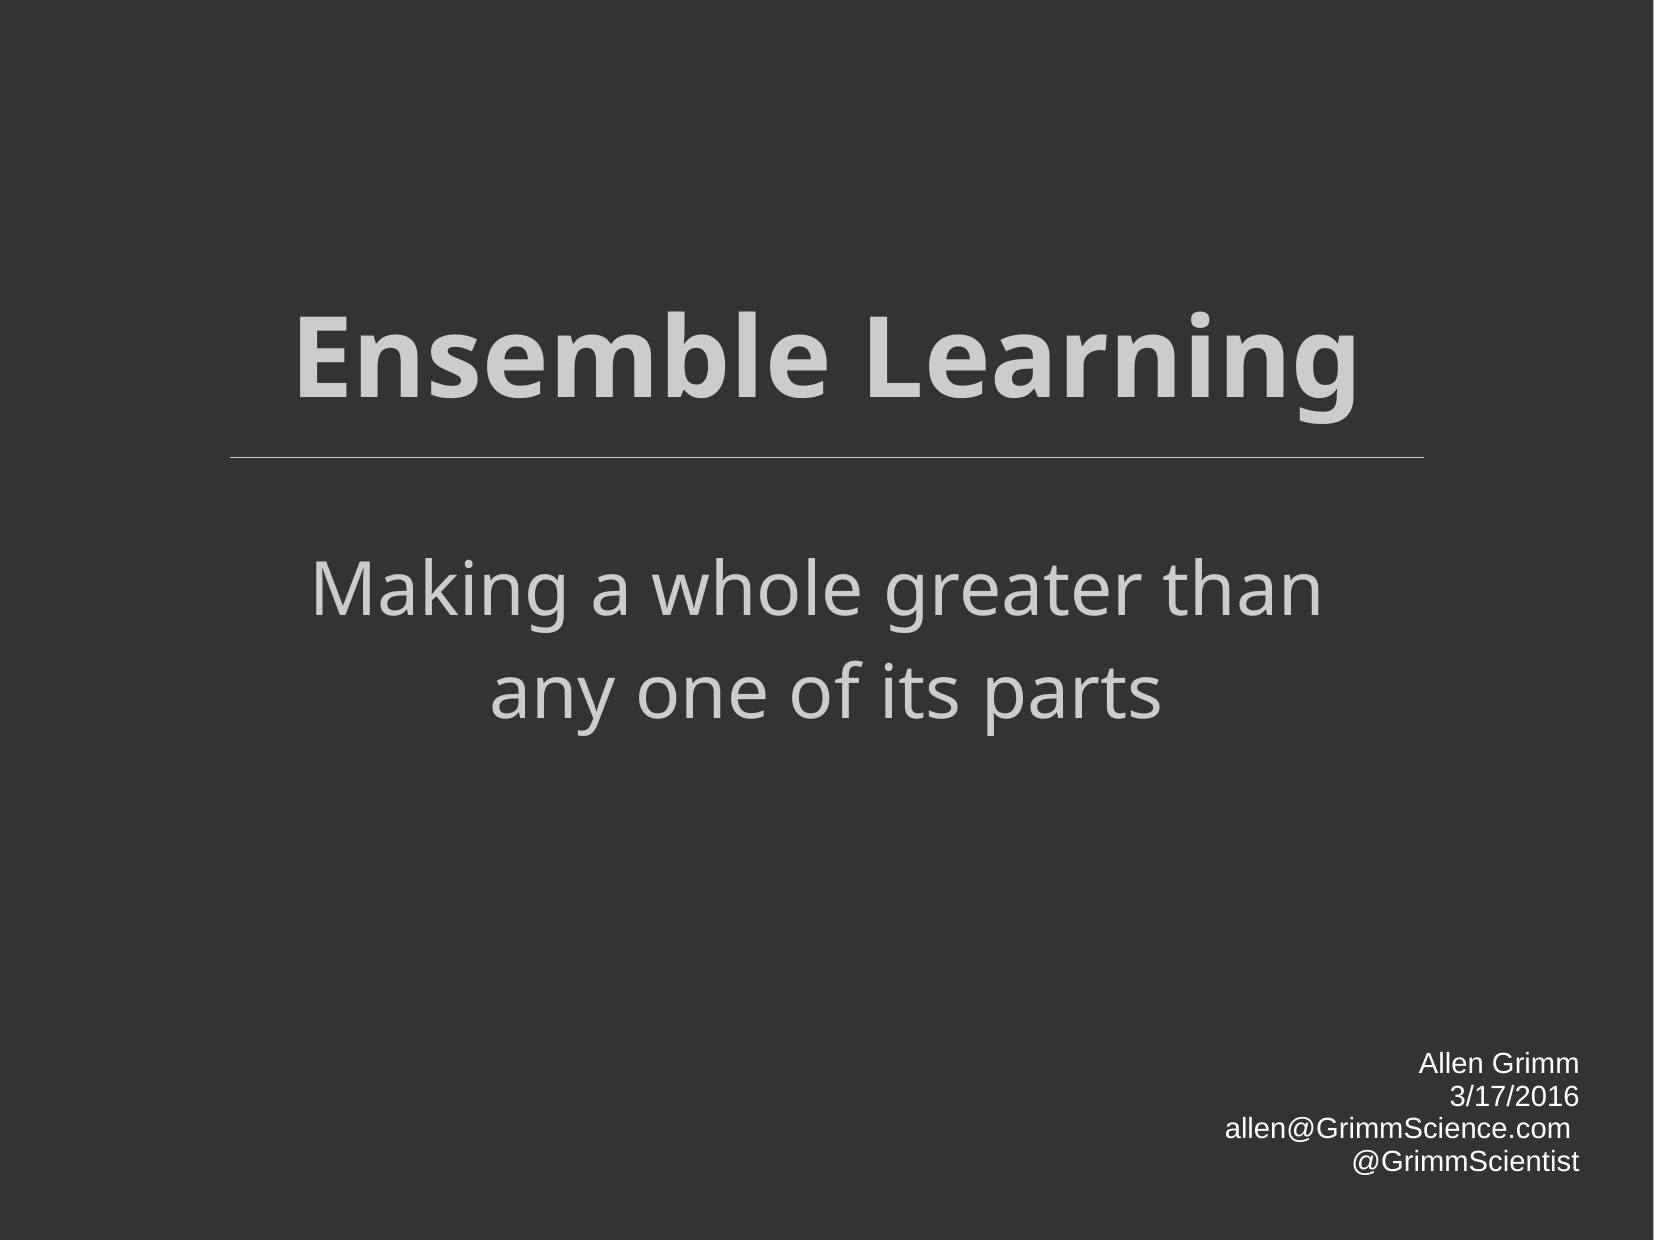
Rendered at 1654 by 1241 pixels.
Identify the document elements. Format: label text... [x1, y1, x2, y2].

text_box Allen Grimm 3/17/2016 allen@GrimmScience.com @GrimmScientist [1098, 1039, 1595, 1186]
title Ensemble Learning [82, 250, 1571, 458]
subtitle Making a whole greater than any one of its parts [82, 496, 1571, 951]
